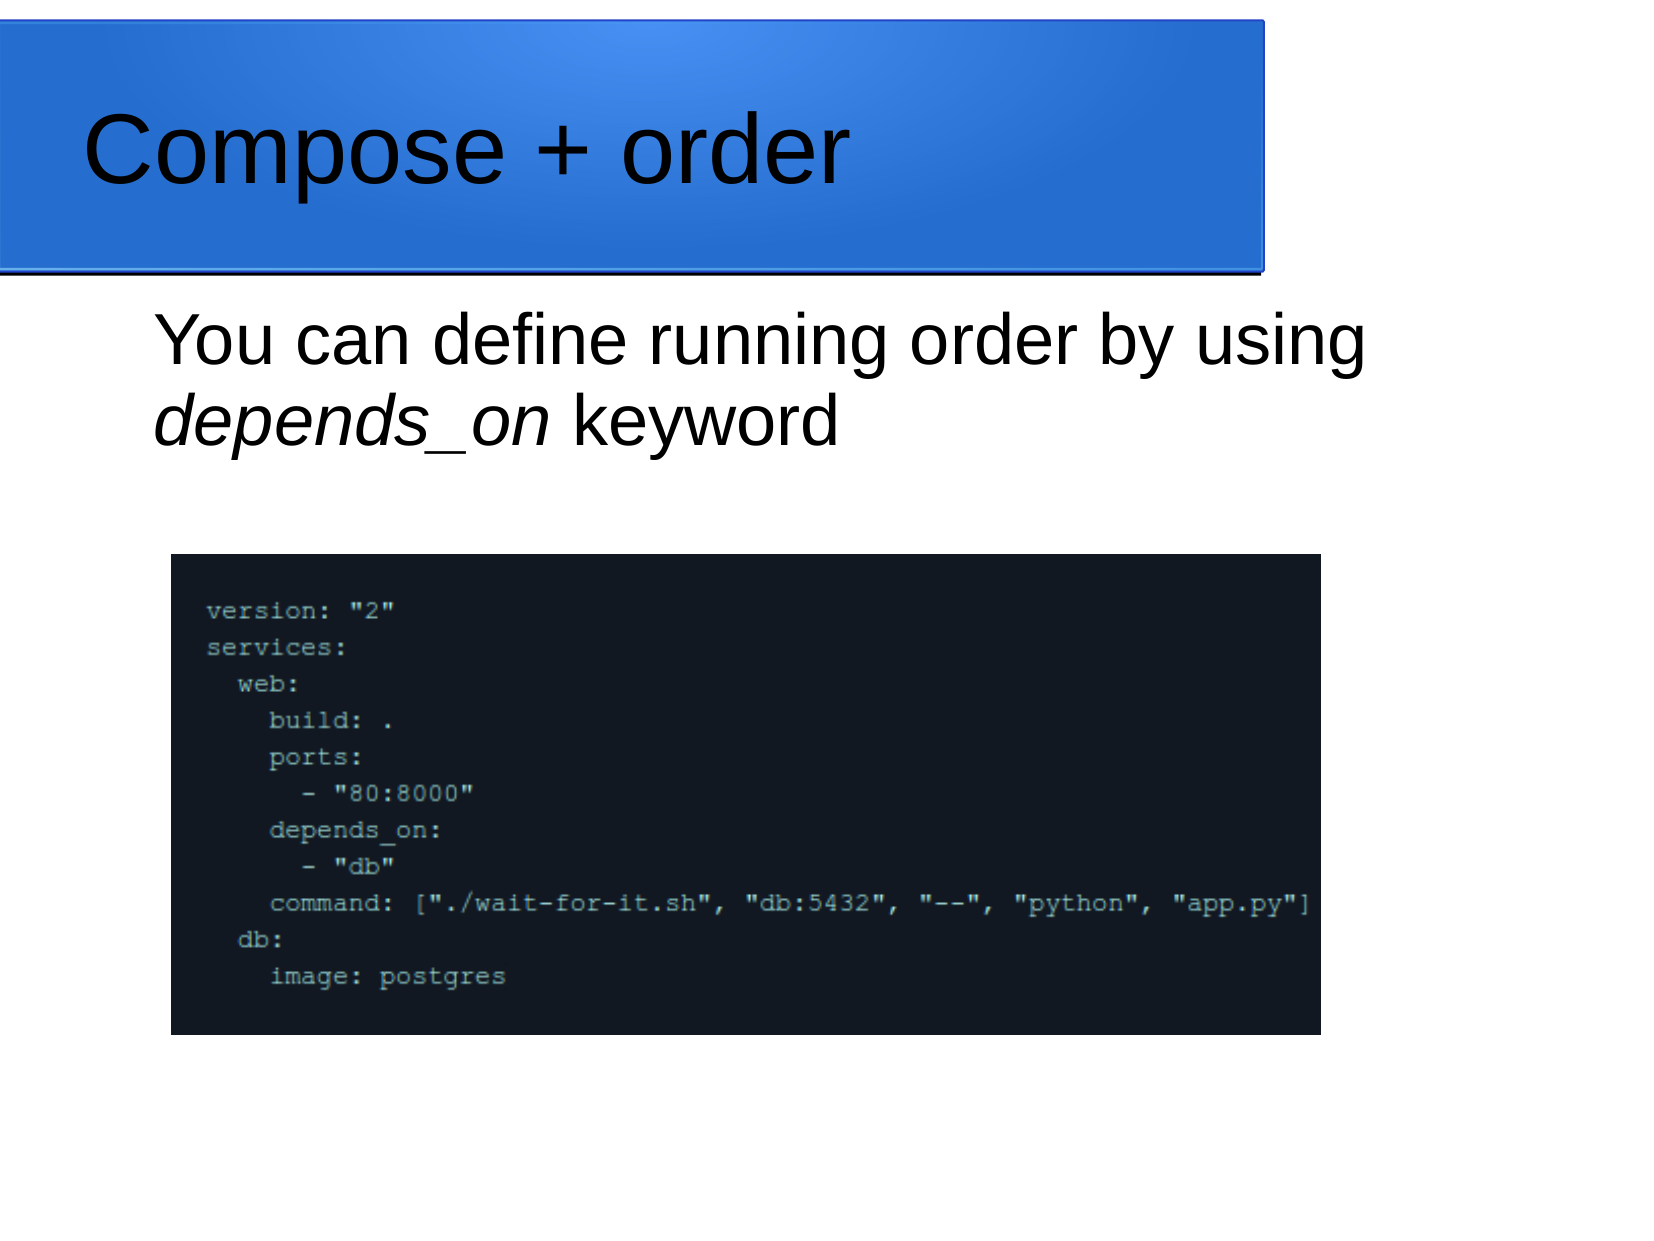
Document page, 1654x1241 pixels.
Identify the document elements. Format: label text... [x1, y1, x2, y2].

title Compose + order [82, 47, 1235, 252]
picture [171, 554, 1321, 1036]
list You can define running order by using depends_on keyword [82, 299, 1571, 1019]
